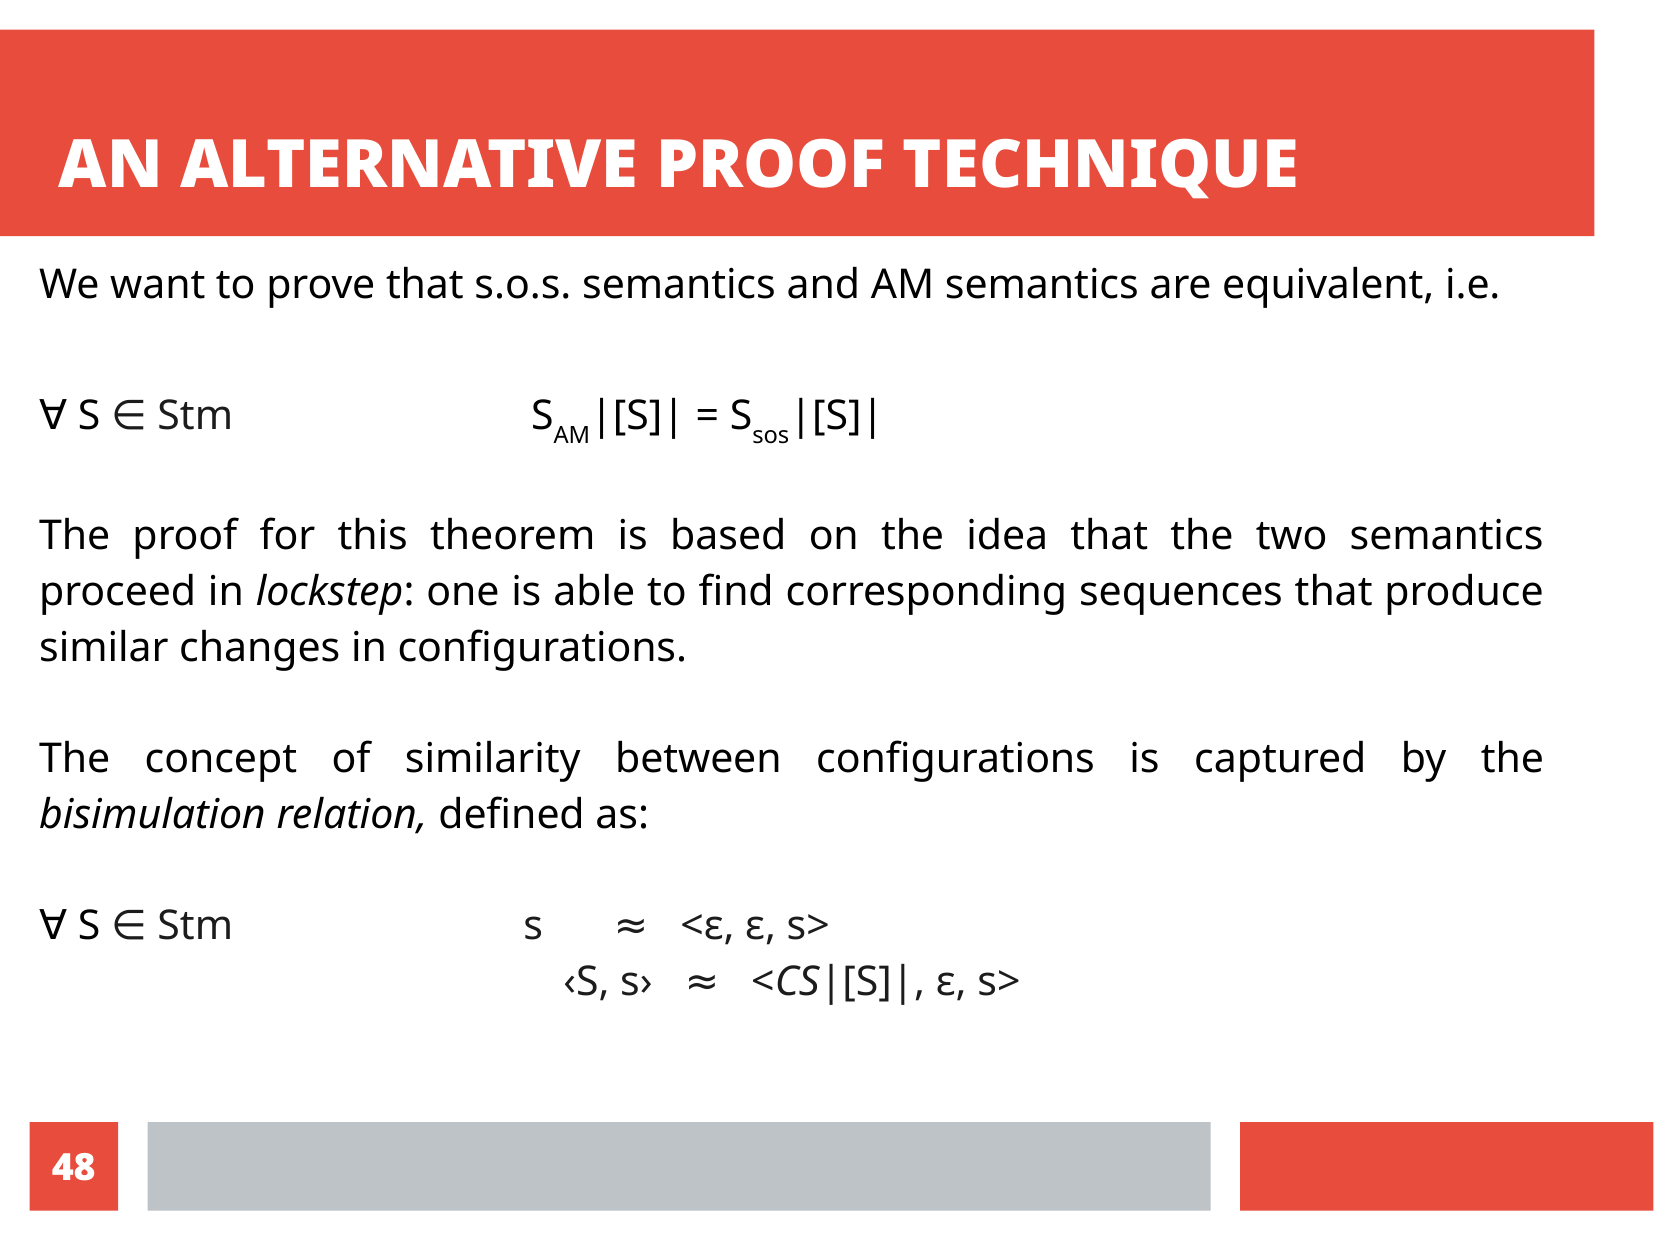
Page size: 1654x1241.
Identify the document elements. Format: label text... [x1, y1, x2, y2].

title AN ALTERNATIVE PROOF TECHNIQUE [59, 59, 1595, 207]
list We want to prove that s.o.s. semantics and AM semantics are equivalent, i.e. ∀ S ∈ Stm SAM|[S]| = Ssos|[S]| The proof for this theorem is based on the idea that the two semantics proceed in lockstep: one is able to find corresponding sequences that produce similar changes in configurations. The concept of similarity between configurations is captured by the bisimulation relation, defined as: ∀ S ∈ Stm s ≈ <ε, ε, s> ‹S, s› ≈ <CS|[S]|, ε, s> [39, 255, 1546, 1023]
